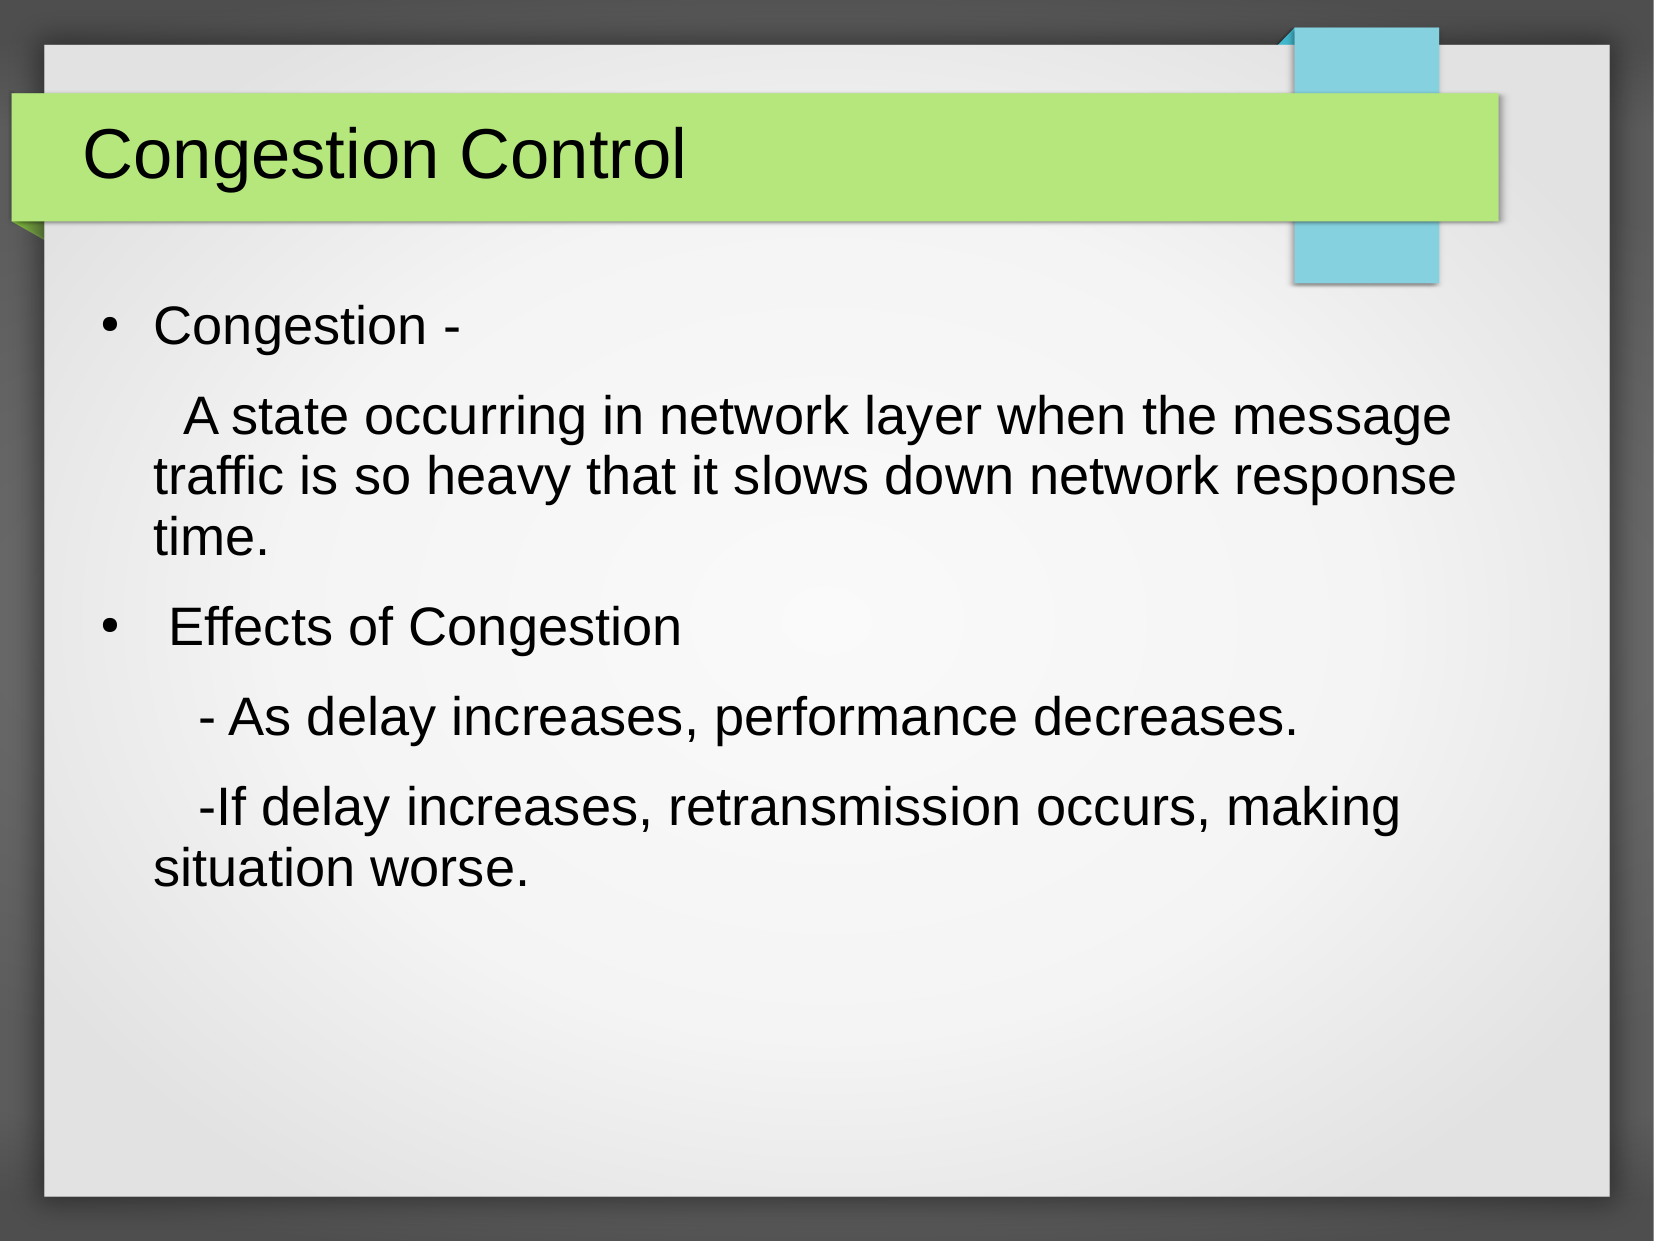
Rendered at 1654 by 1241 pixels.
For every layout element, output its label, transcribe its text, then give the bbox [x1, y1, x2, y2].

title Congestion Control [82, 94, 1264, 213]
list Congestion - A state occurring in network layer when the message traffic is so heavy that it slows down network response time. Effects of Congestion - As delay increases, performance decreases. -If delay increases, retransmission occurs, making situation worse. [82, 295, 1571, 1015]
picture [0, 0, 1654, 1241]
